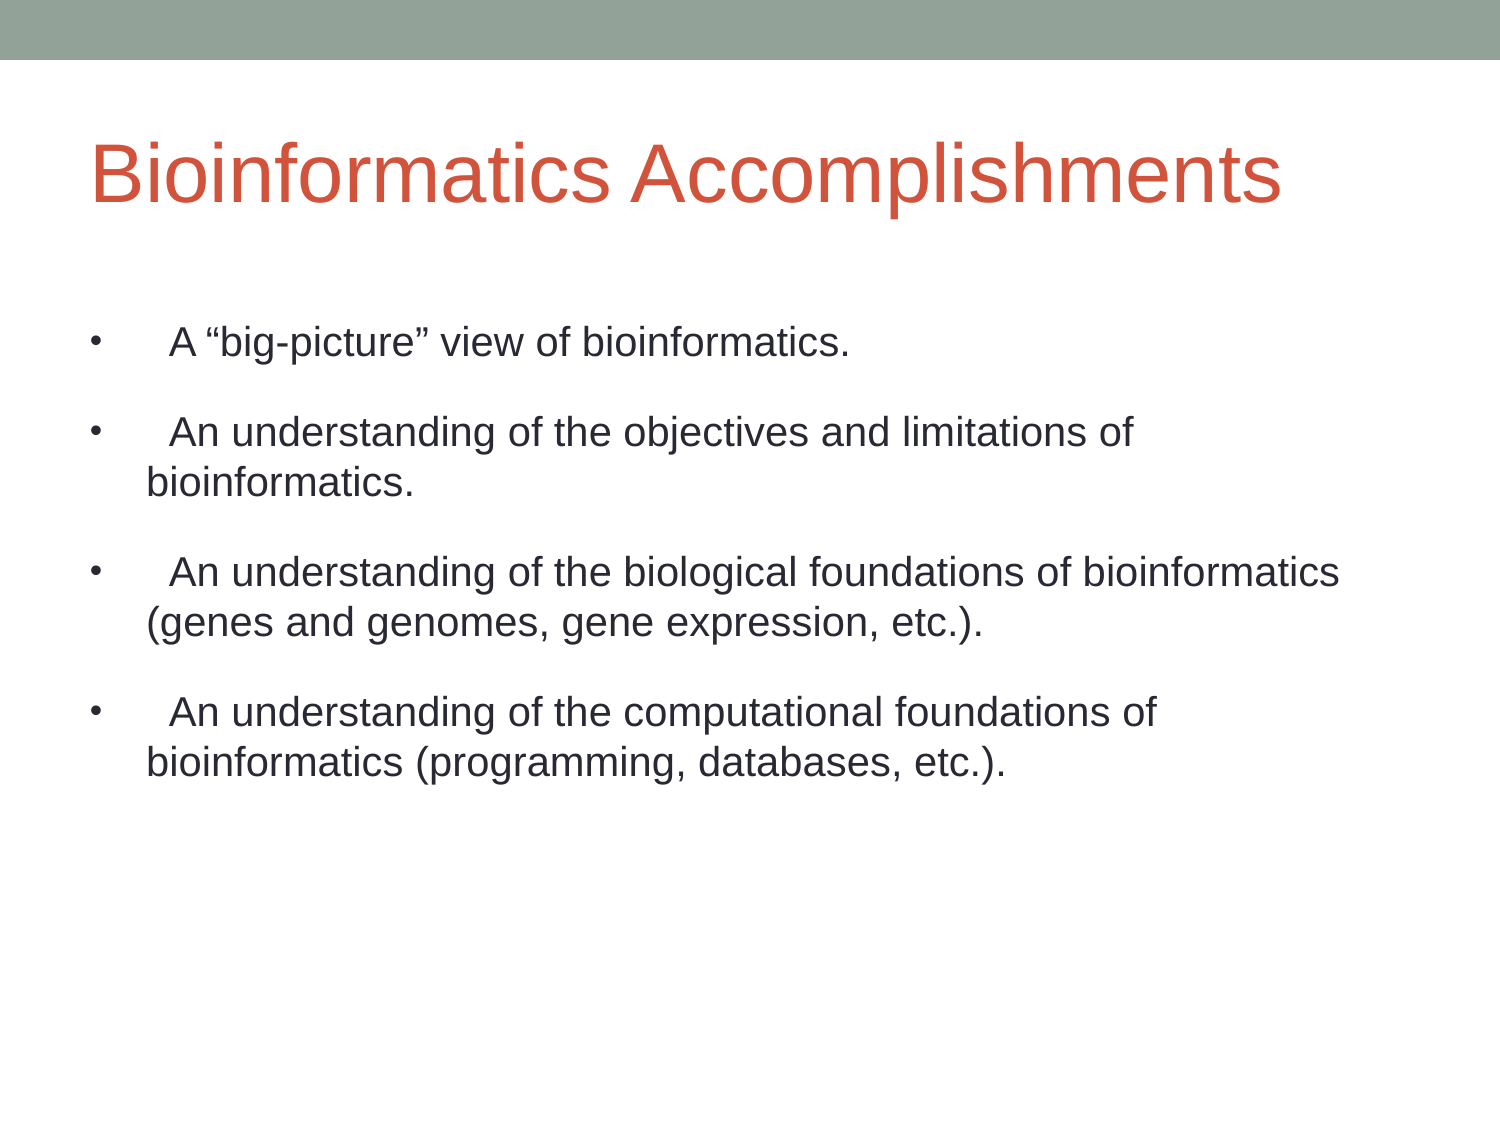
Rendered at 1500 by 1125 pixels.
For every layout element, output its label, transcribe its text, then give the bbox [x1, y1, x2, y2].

text_box A “big-picture” view of bioinformatics. An understanding of the objectives and limitations of bioinformatics. An understanding of the biological foundations of bioinformatics (genes and genomes, gene expression, etc.). An understanding of the computational foundations of bioinformatics (programming, databases, etc.). [74, 262, 1425, 1063]
text_box Bioinformatics Accomplishments [74, 87, 1425, 250]
